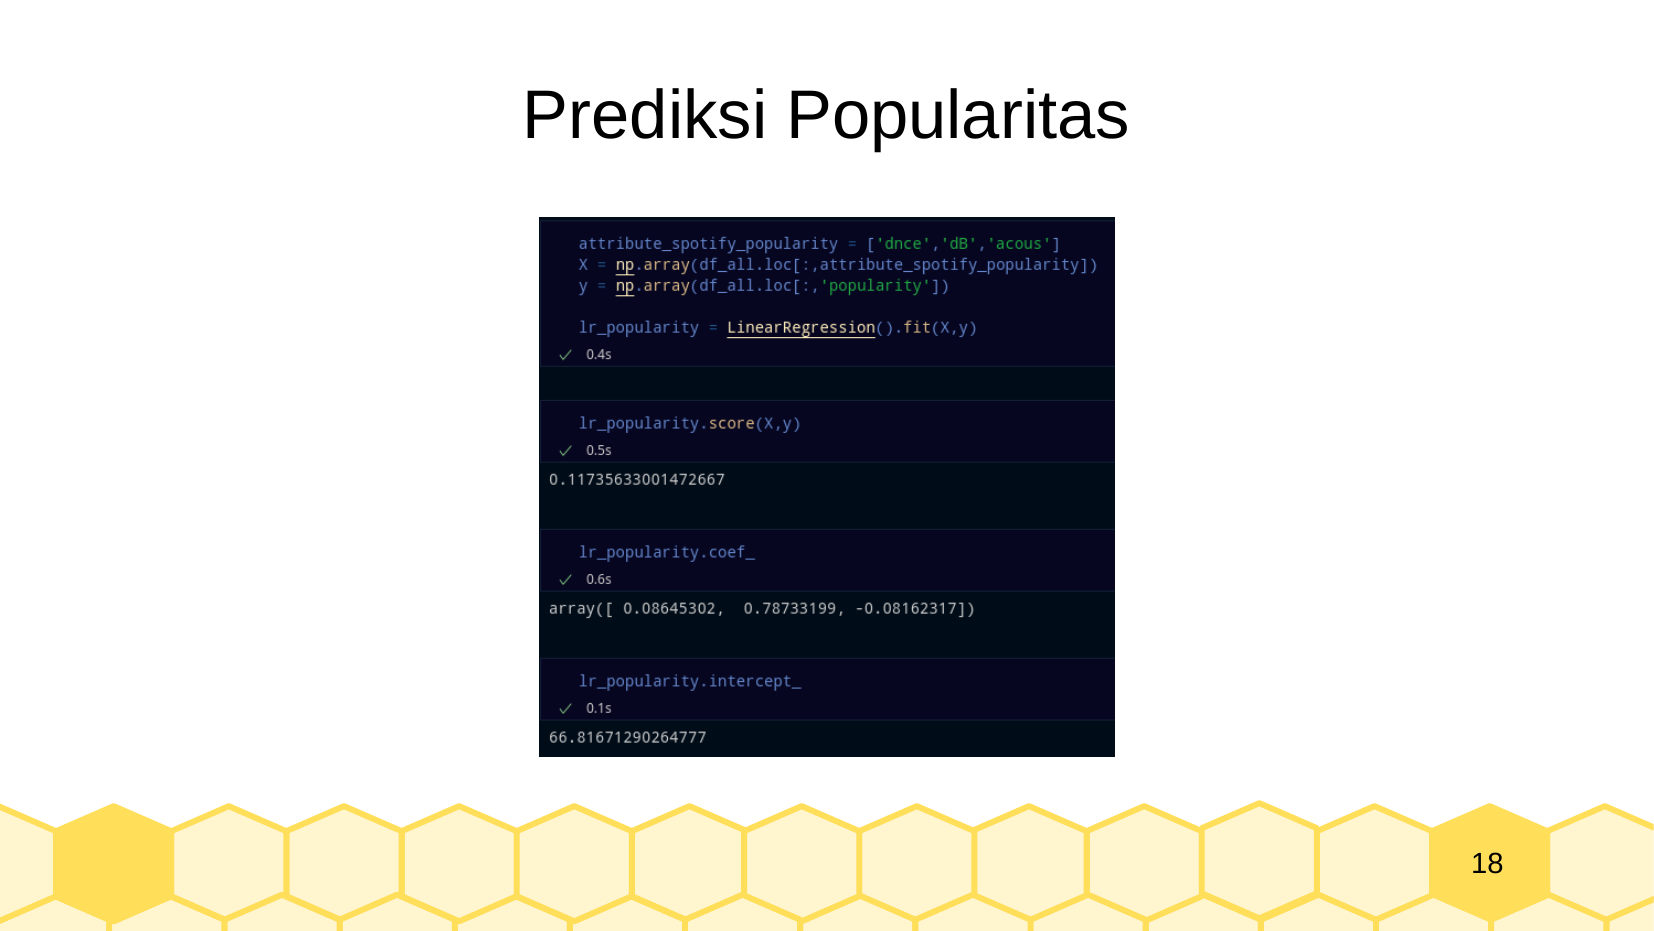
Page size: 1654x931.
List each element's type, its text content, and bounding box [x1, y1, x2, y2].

title Prediksi Popularitas [82, 37, 1571, 193]
picture [539, 217, 1115, 758]
